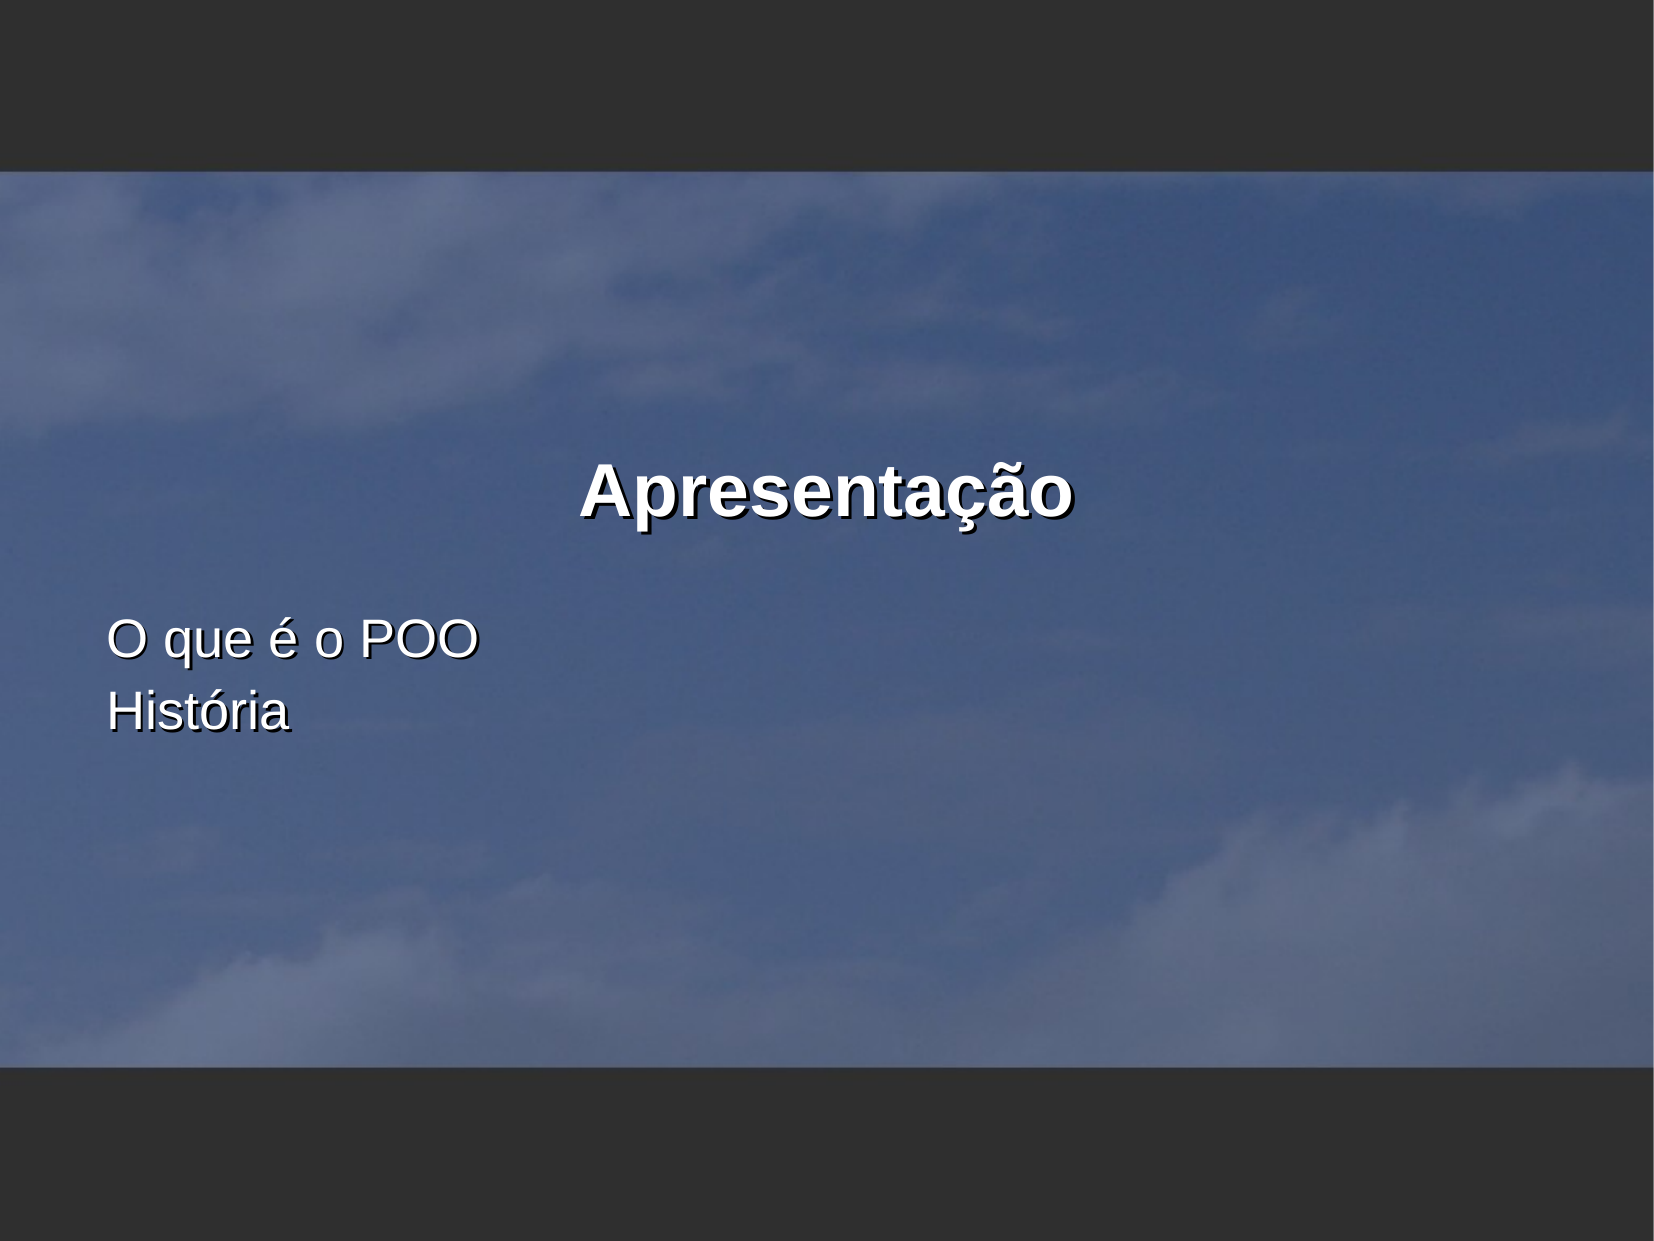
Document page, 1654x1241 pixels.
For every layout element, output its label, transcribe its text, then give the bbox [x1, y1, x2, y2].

picture [0, 0, 1654, 1241]
title Apresentação [88, 401, 1565, 579]
list O que é o POO História [88, 608, 827, 845]
